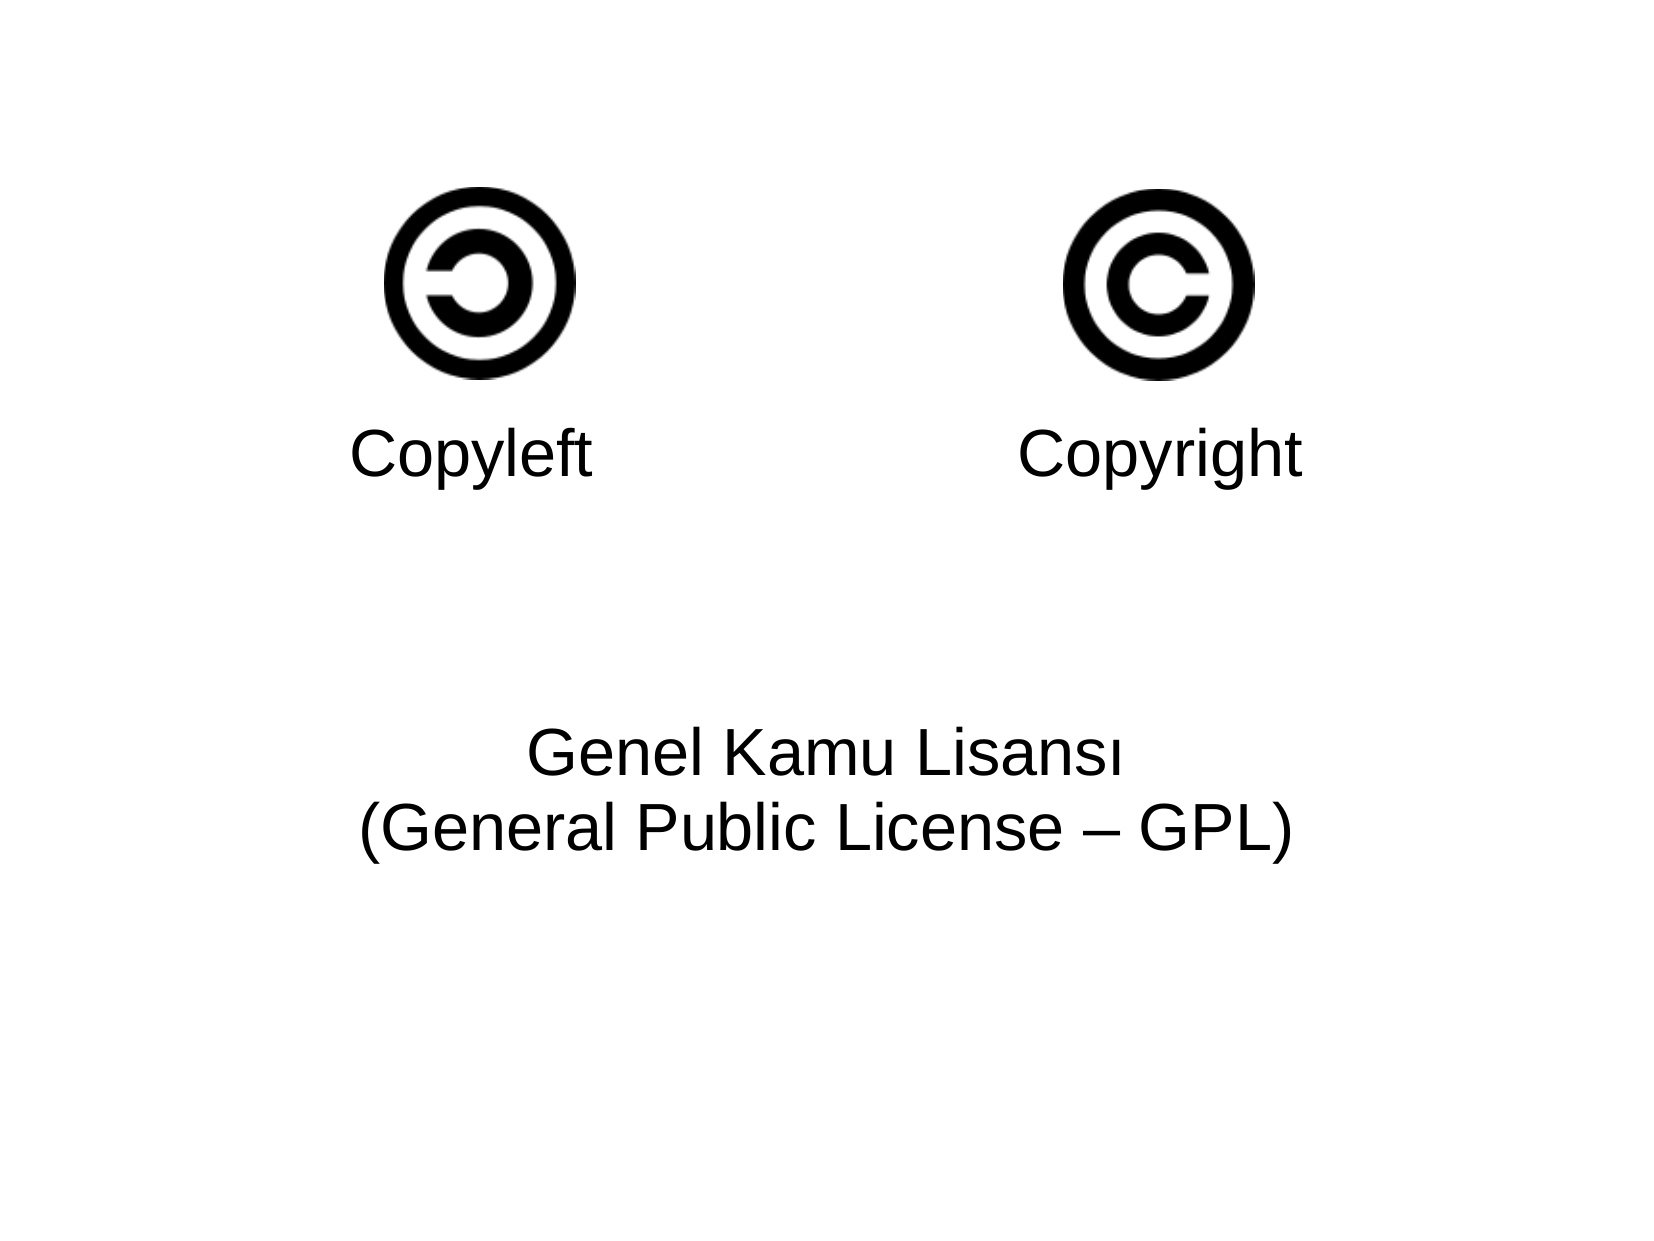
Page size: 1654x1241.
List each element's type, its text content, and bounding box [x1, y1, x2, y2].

subtitle Copyleft Copyright Genel Kamu Lisansı (General Public License – GPL) [82, 343, 1571, 1162]
picture [1063, 189, 1255, 381]
picture [384, 187, 576, 380]
